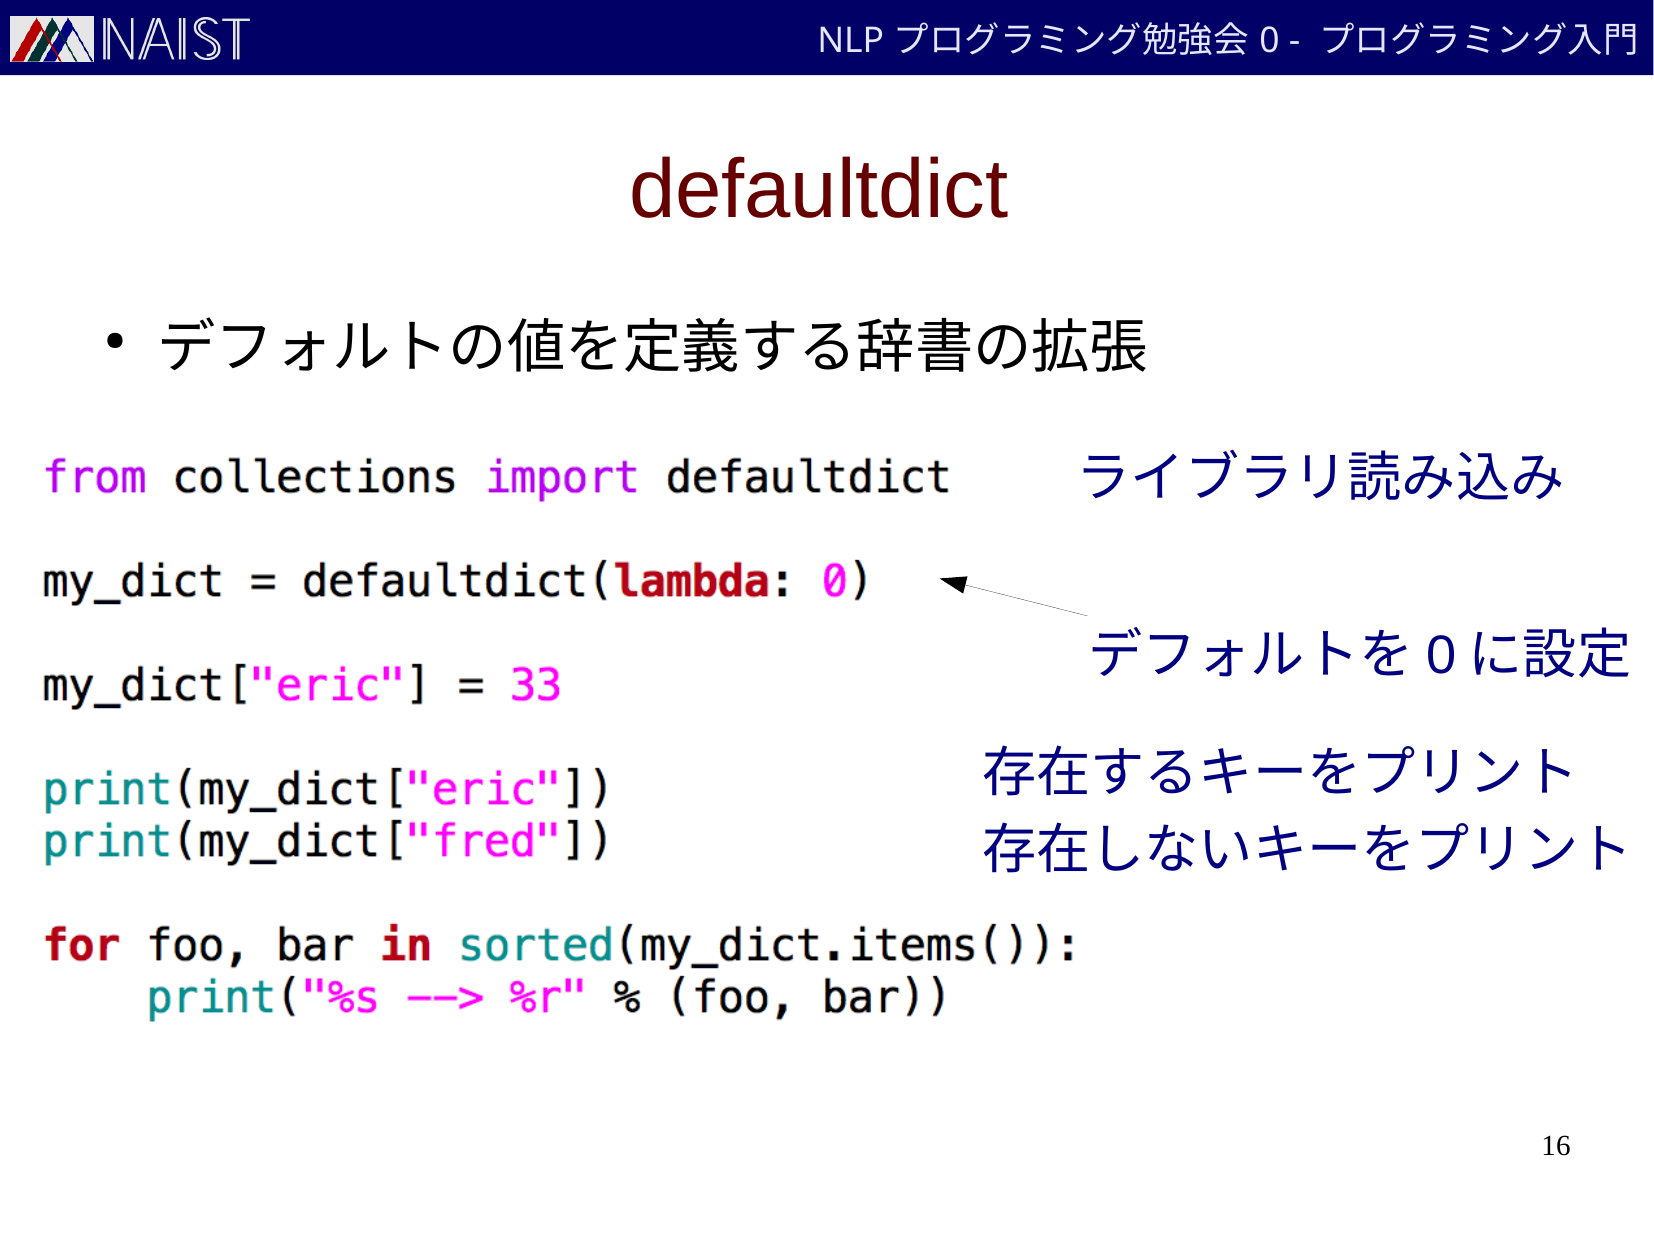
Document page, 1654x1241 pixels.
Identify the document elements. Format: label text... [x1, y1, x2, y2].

picture [102, 17, 251, 60]
title defaultdict [75, 92, 1564, 285]
picture [10, 16, 94, 62]
text_box 存在するキーをプリント [967, 734, 1594, 810]
text_box デフォルトを0に設定 [1073, 615, 1647, 694]
text_box 存在しないキーをプリント [967, 810, 1648, 952]
text_box ライブラリ読み込み [1061, 438, 1580, 517]
list デフォルトの値を定義する辞書の拡張 [86, 300, 1576, 1119]
picture [37, 447, 86, 1032]
